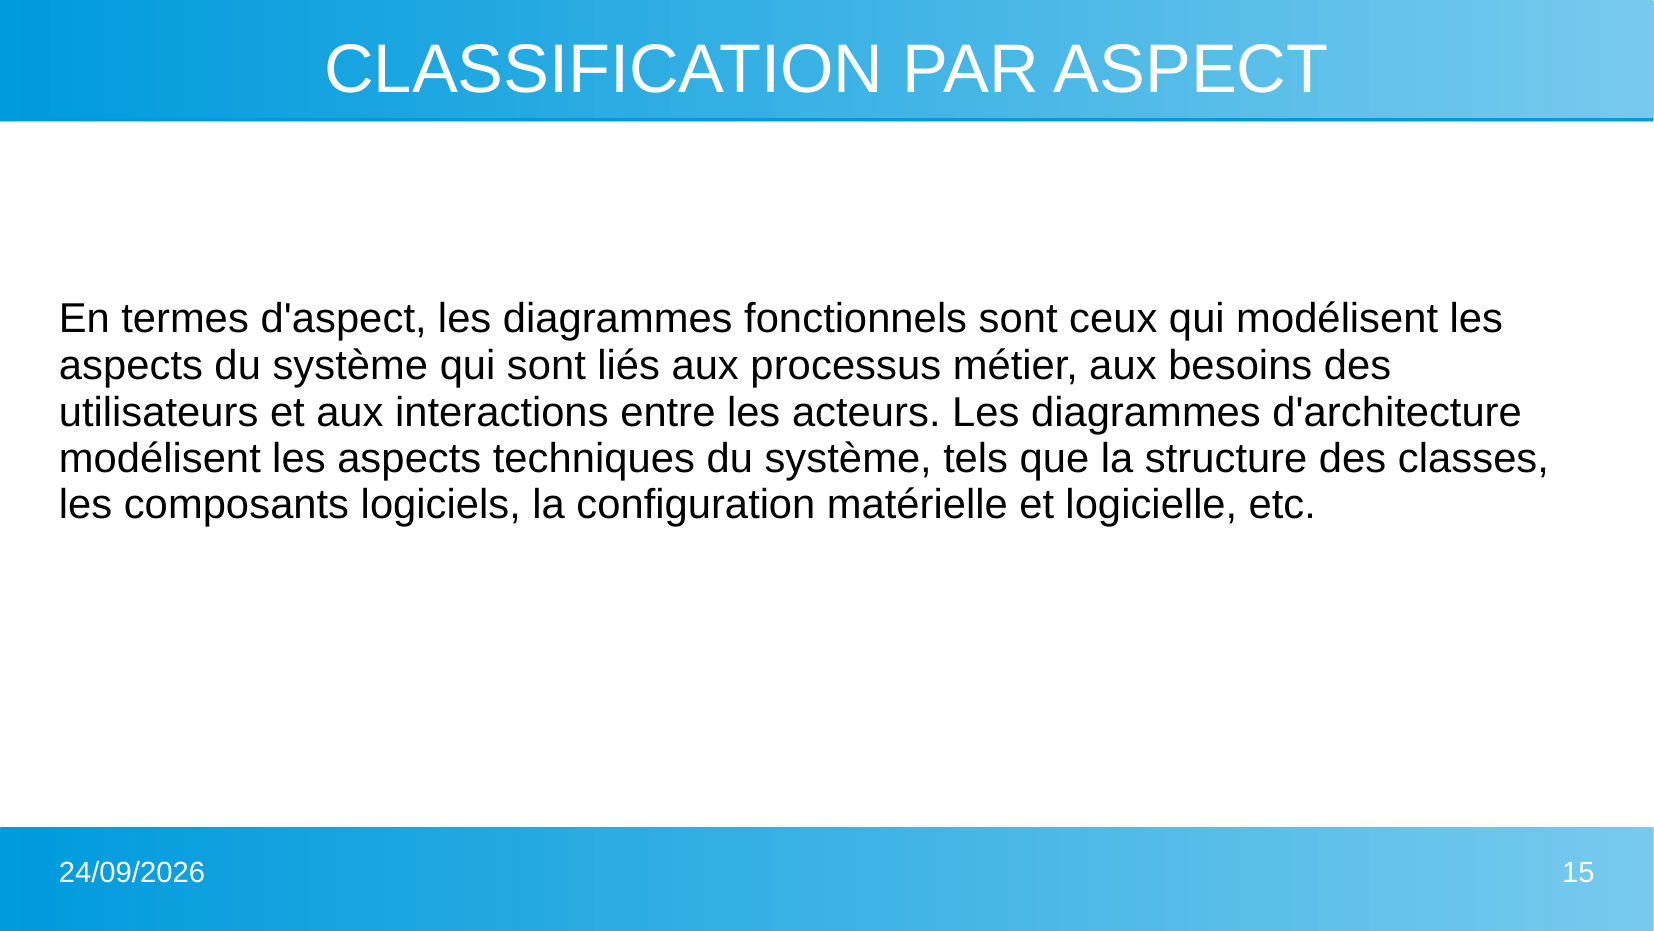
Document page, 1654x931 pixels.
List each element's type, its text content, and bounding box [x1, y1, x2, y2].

title CLASSIFICATION PAR ASPECT [59, 29, 1595, 108]
list En termes d'aspect, les diagrammes fonctionnels sont ceux qui modélisent les aspects du système qui sont liés aux processus métier, aux besoins des utilisateurs et aux interactions entre les acteurs. Les diagrammes d'architecture modélisent les aspects techniques du système, tels que la structure des classes, les composants logiciels, la configuration matérielle et logicielle, etc. [59, 295, 1595, 591]
